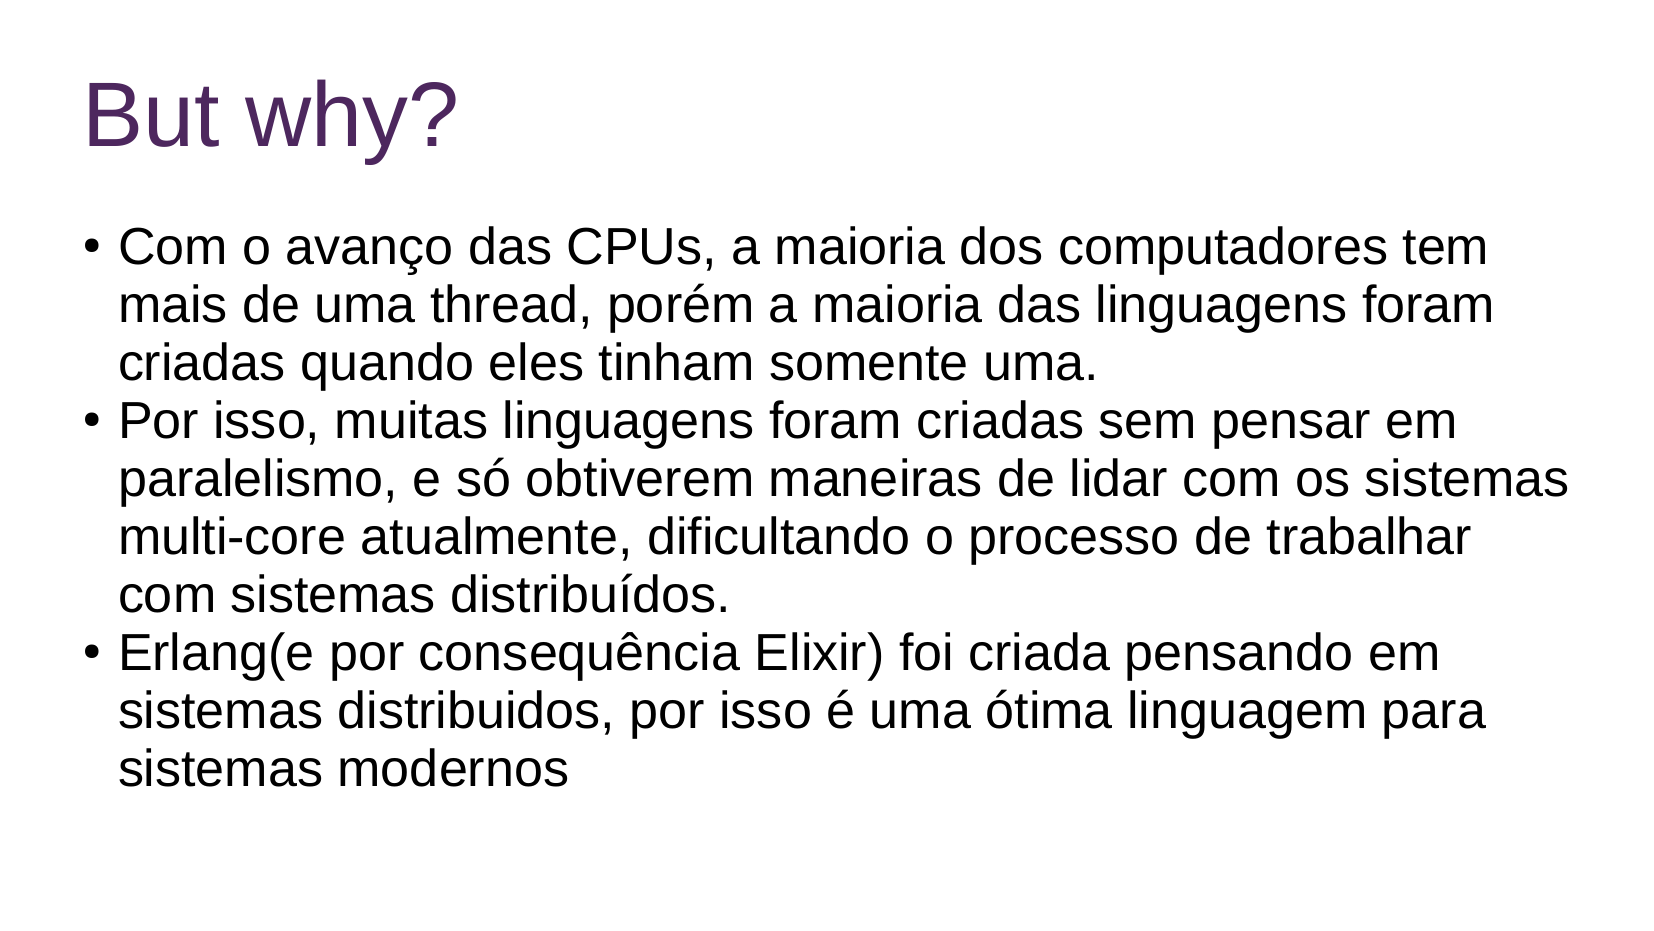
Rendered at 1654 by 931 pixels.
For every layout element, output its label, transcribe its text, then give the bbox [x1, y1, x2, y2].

title But why? [82, 37, 1571, 193]
text_box Com o avanço das CPUs, a maioria dos computadores tem mais de uma thread, porém a maioria das linguagens foram criadas quando eles tinham somente uma. Por isso, muitas linguagens foram criadas sem pensar em paralelismo, e só obtiverem maneiras de lidar com os sistemas multi-core atualmente, dificultando o processo de trabalhar com sistemas distribuídos. Erlang(e por consequência Elixir) foi criada pensando em sistemas distribuidos, por isso é uma ótima linguagem para sistemas modernos [82, 217, 1571, 798]
